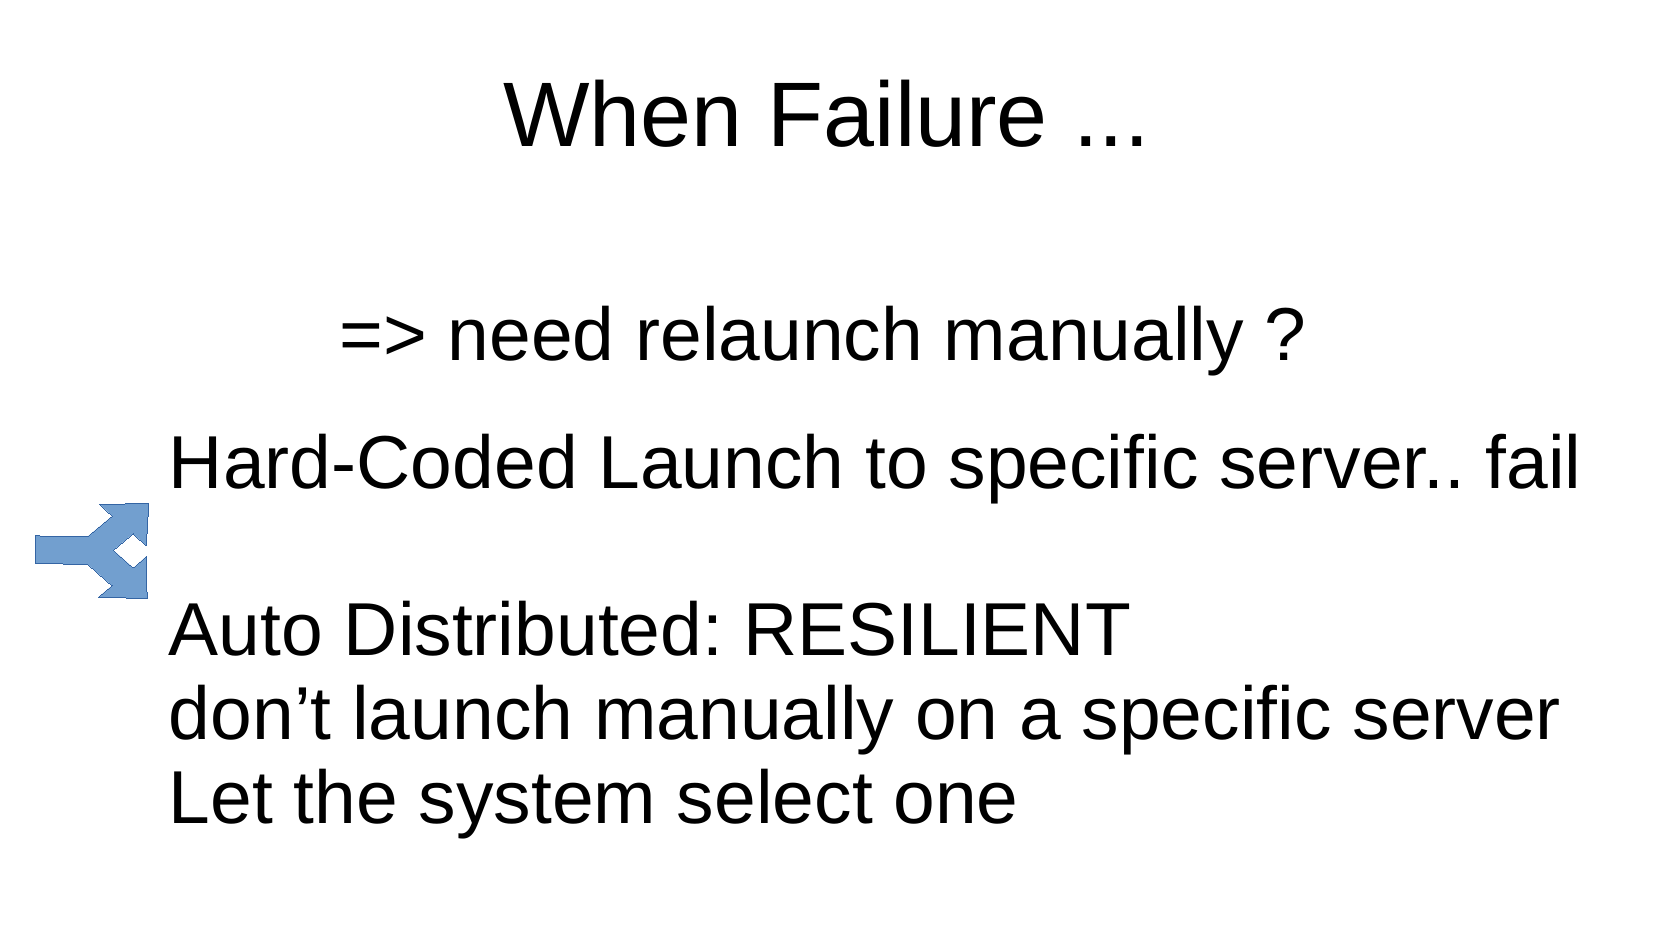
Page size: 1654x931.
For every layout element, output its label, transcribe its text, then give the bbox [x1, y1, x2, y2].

text_box => need relaunch manually ? [324, 285, 1323, 384]
text_box Auto Distributed: RESILIENT don’t launch manually on a specific server Let the system select one [154, 580, 1577, 931]
text_box Hard-Coded Launch to specific server.. fail [154, 413, 1598, 513]
title When Failure ... [82, 37, 1571, 193]
text_box [35, 503, 149, 599]
